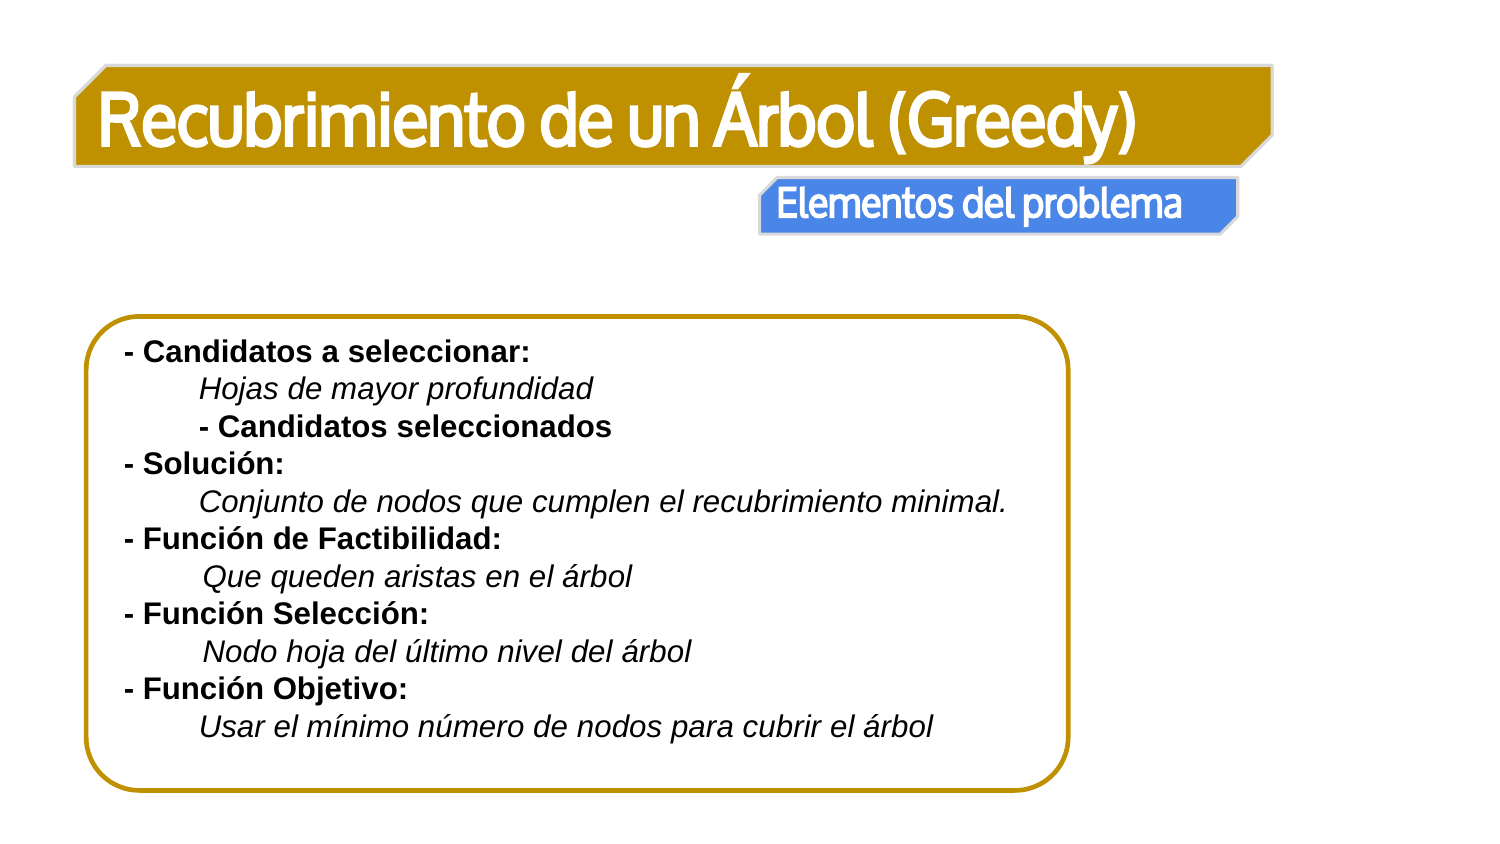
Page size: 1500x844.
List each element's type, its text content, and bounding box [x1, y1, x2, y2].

text_box [759, 177, 1238, 235]
text_box - Candidatos a seleccionar: Hojas de mayor profundidad - Candidatos seleccionados - Solución: Conjunto de nodos que cumplen el recubrimiento minimal. - Función de Factibilidad: Que queden aristas en el árbol - Función Selección: Nodo hoja del último nivel del árbol - Función Objetivo: Usar el mínimo número de nodos para cubrir el árbol [108, 316, 1203, 819]
text_box [74, 65, 1273, 167]
text_box - Candidatos a seleccionar: Hojas de mayor profundidad - Candidatos seleccionados - Solución: Conjunto de nodos que cumplen el recubrimiento minimal. - Función de Factibilidad: Que queden aristas en el árbol - Función Selección: Nodo hoja del último nivel del árbol - Función Objetivo: Usar el mínimo número de nodos para cubrir el árbol [108, 319, 1065, 788]
